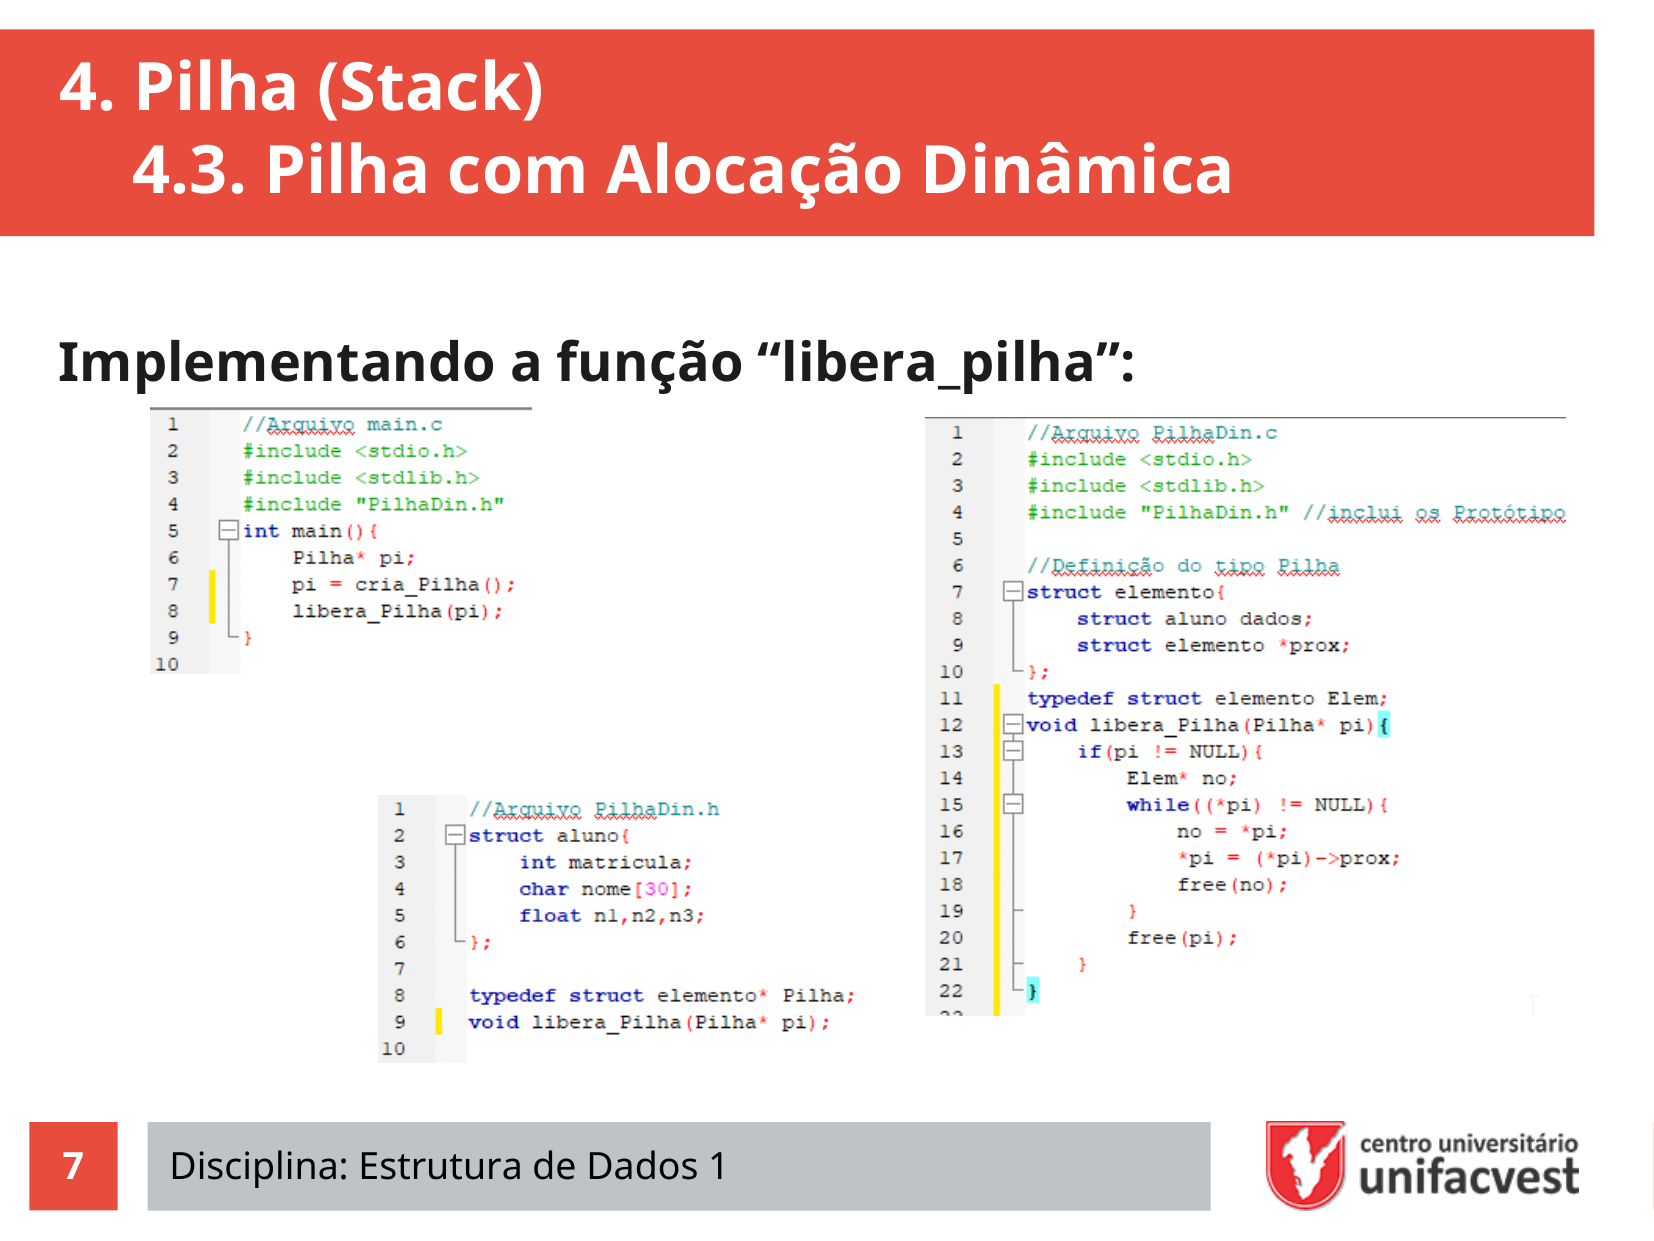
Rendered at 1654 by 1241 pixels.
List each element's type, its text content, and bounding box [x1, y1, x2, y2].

title 4. Pilha (Stack) 4.3. Pilha com Alocação Dinâmica [59, 59, 1595, 207]
picture [150, 407, 532, 674]
picture [378, 795, 875, 1063]
text_box [1238, 1120, 1654, 1212]
text_box Disciplina: Estrutura de Dados 1 [154, 1132, 1205, 1196]
picture [1266, 1121, 1579, 1211]
list Implementando a função “libera_pilha”: [59, 324, 1566, 1093]
picture [925, 417, 1566, 1016]
